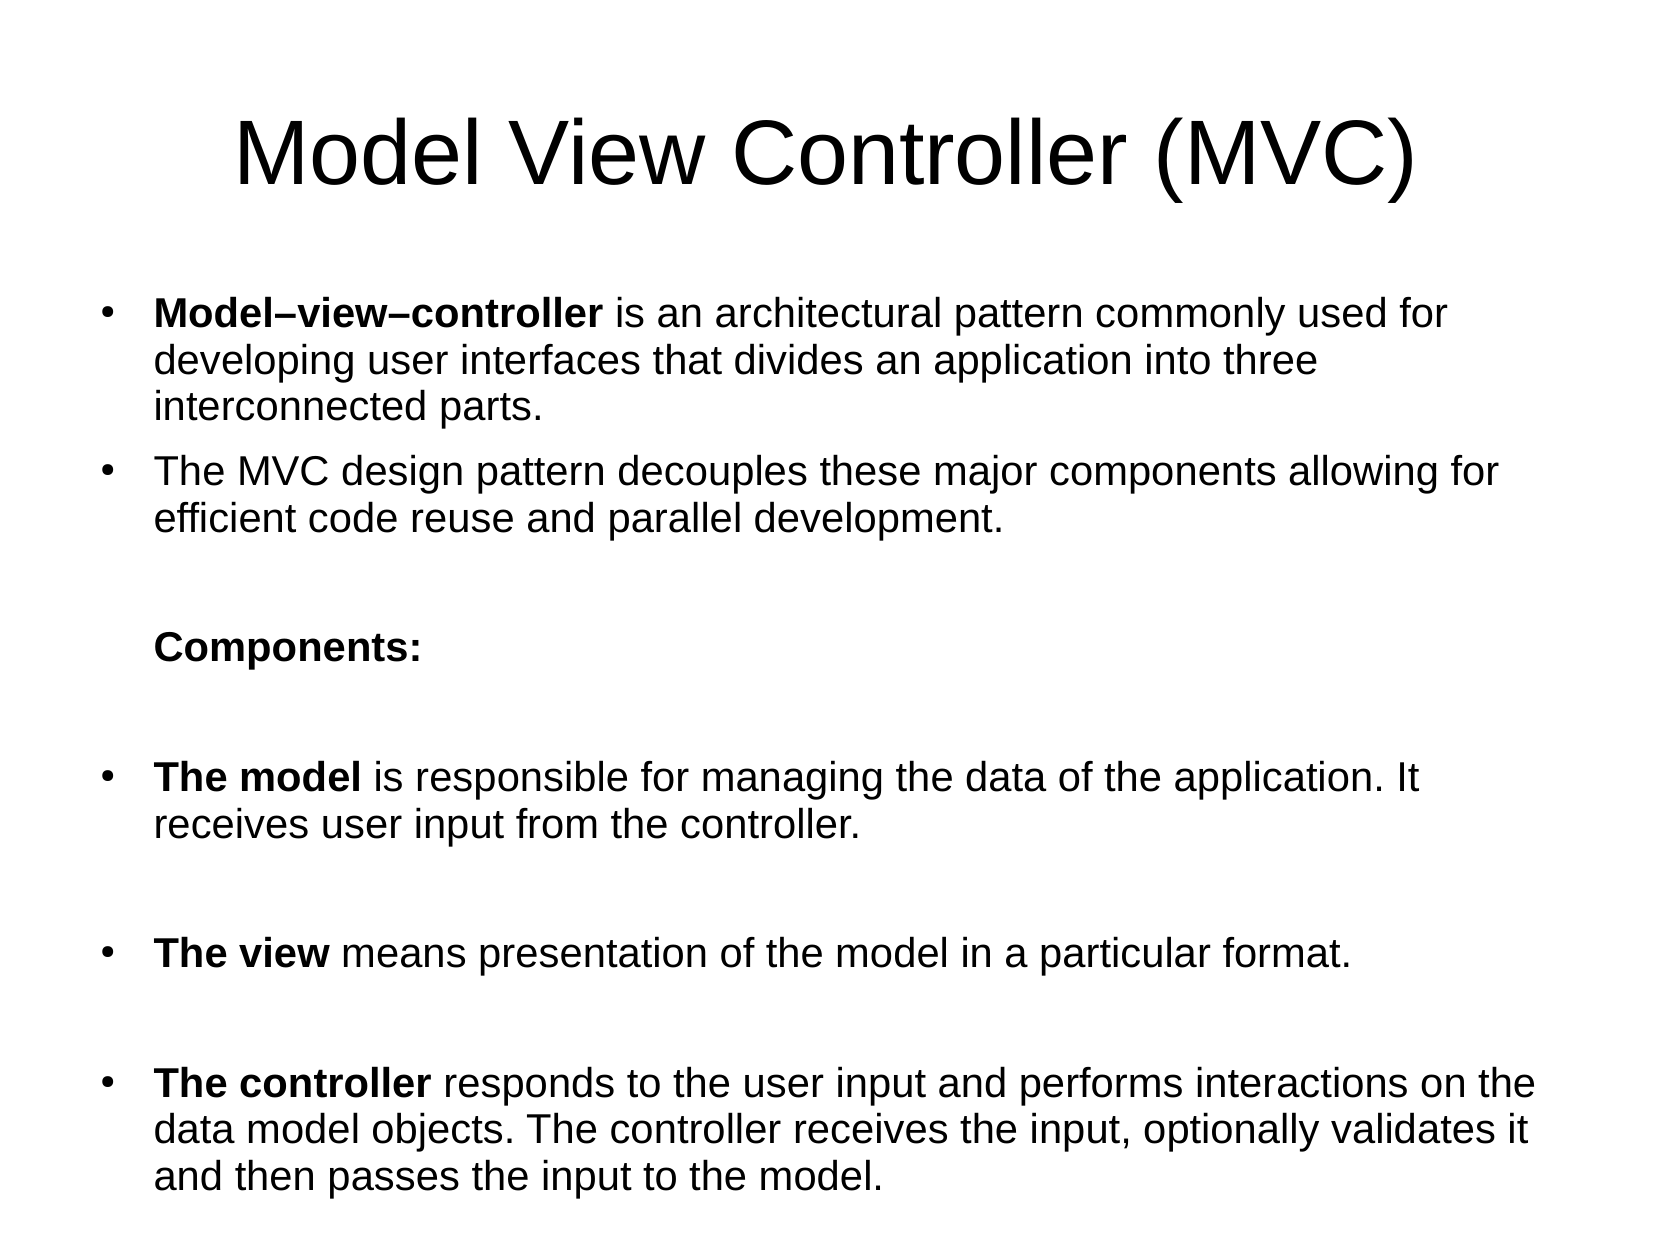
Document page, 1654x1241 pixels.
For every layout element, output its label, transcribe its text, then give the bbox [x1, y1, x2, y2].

title Model View Controller (MVC) [82, 49, 1571, 257]
list Model–view–controller is an architectural pattern commonly used for developing user interfaces that divides an application into three interconnected parts. The MVC design pattern decouples these major components allowing for efficient code reuse and parallel development. Components: The model is responsible for managing the data of the application. It receives user input from the controller. The view means presentation of the model in a particular format. The controller responds to the user input and performs interactions on the data model objects. The controller receives the input, optionally validates it and then passes the input to the model. [82, 290, 1576, 1201]
